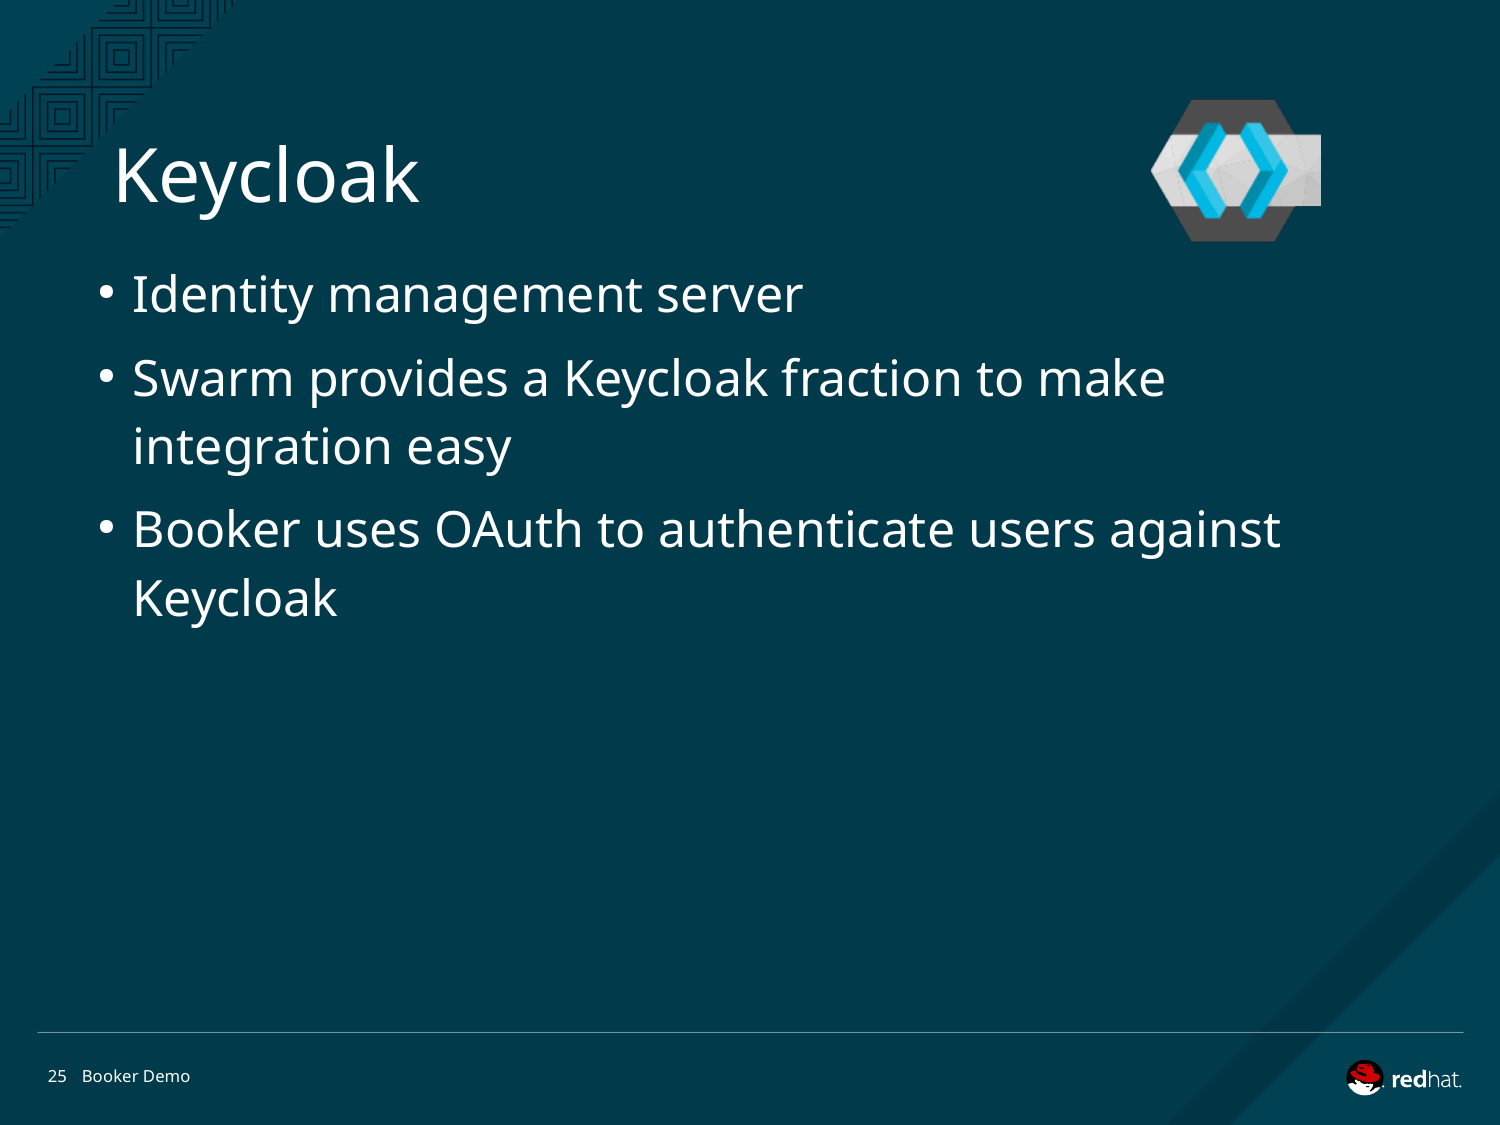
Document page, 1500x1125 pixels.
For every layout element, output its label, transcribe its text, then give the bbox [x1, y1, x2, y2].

title Keycloak [112, 0, 1388, 225]
text_box Identity management server Swarm provides a Keycloak fraction to make integration easy Booker uses OAuth to authenticate users against Keycloak [97, 259, 1441, 961]
picture [1151, 100, 1320, 241]
